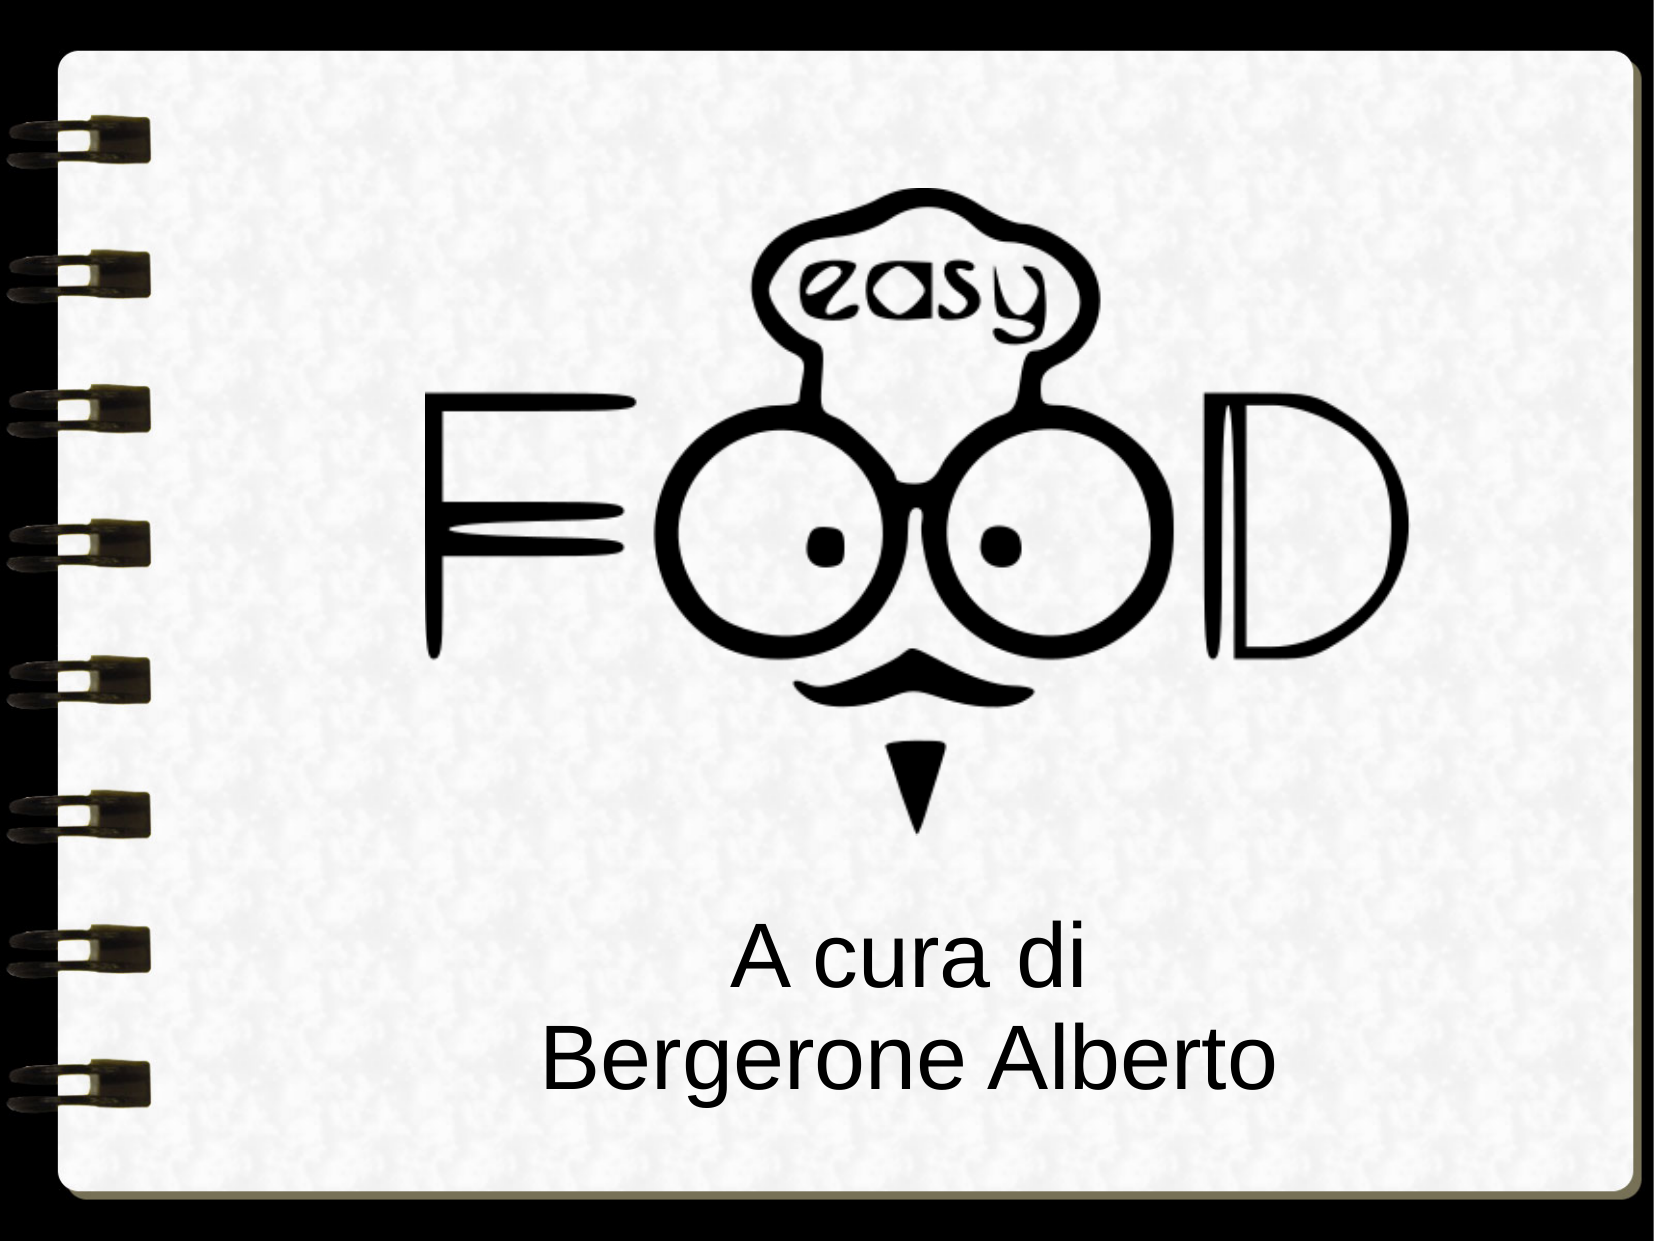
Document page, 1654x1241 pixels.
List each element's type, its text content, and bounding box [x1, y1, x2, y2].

picture [0, 0, 1654, 1241]
title A cura di Bergerone Alberto [200, 903, 1619, 1111]
